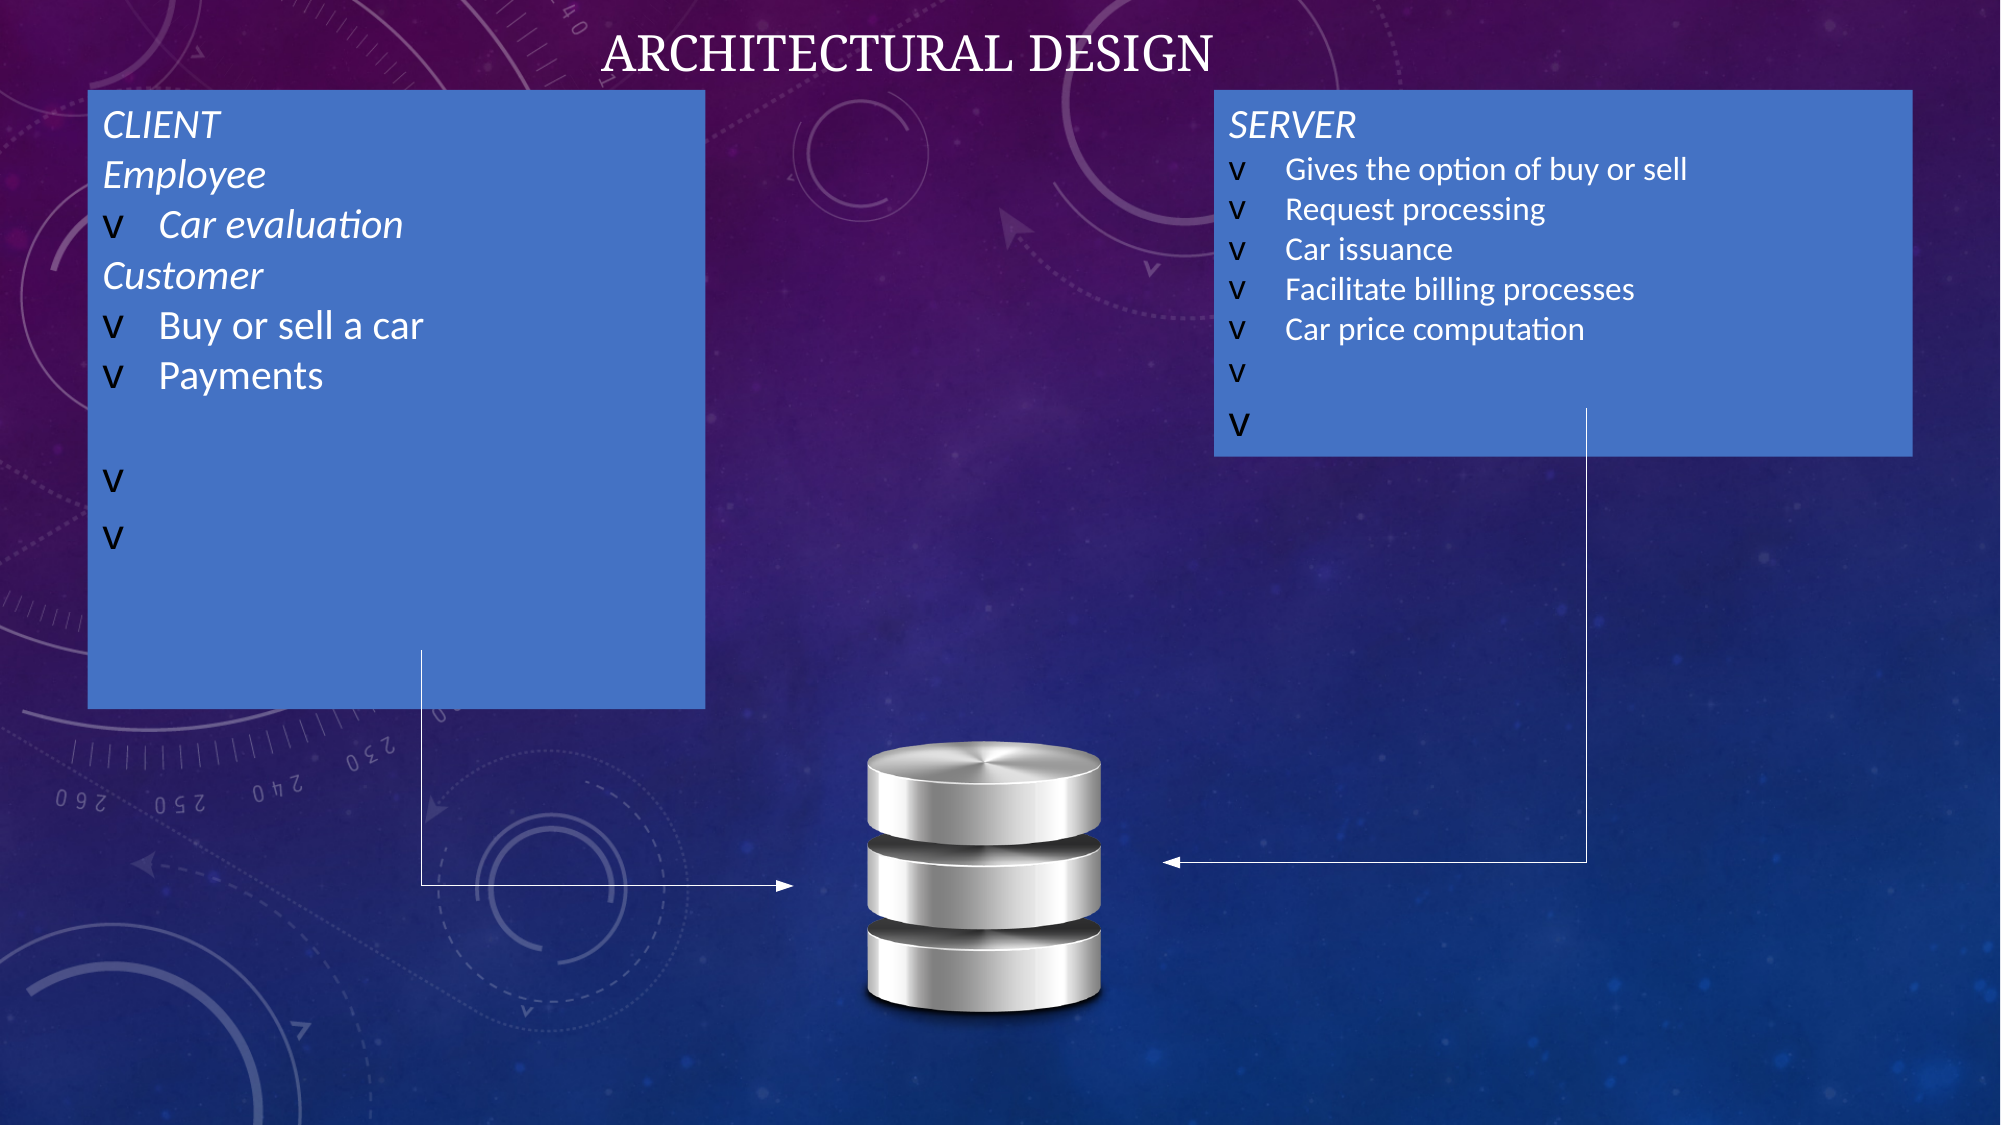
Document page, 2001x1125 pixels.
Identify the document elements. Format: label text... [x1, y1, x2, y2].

picture [836, 741, 1131, 1036]
text_box SERVER Gives the option of buy or sell Request processing Car issuance Facilitate billing processes Car price computation [1214, 89, 1913, 449]
text_box CLIENT Employee Car evaluation Customer Buy or sell a car Payments [87, 89, 706, 701]
text_box ARCHITECTURAL DESIGN [585, 14, 1243, 90]
